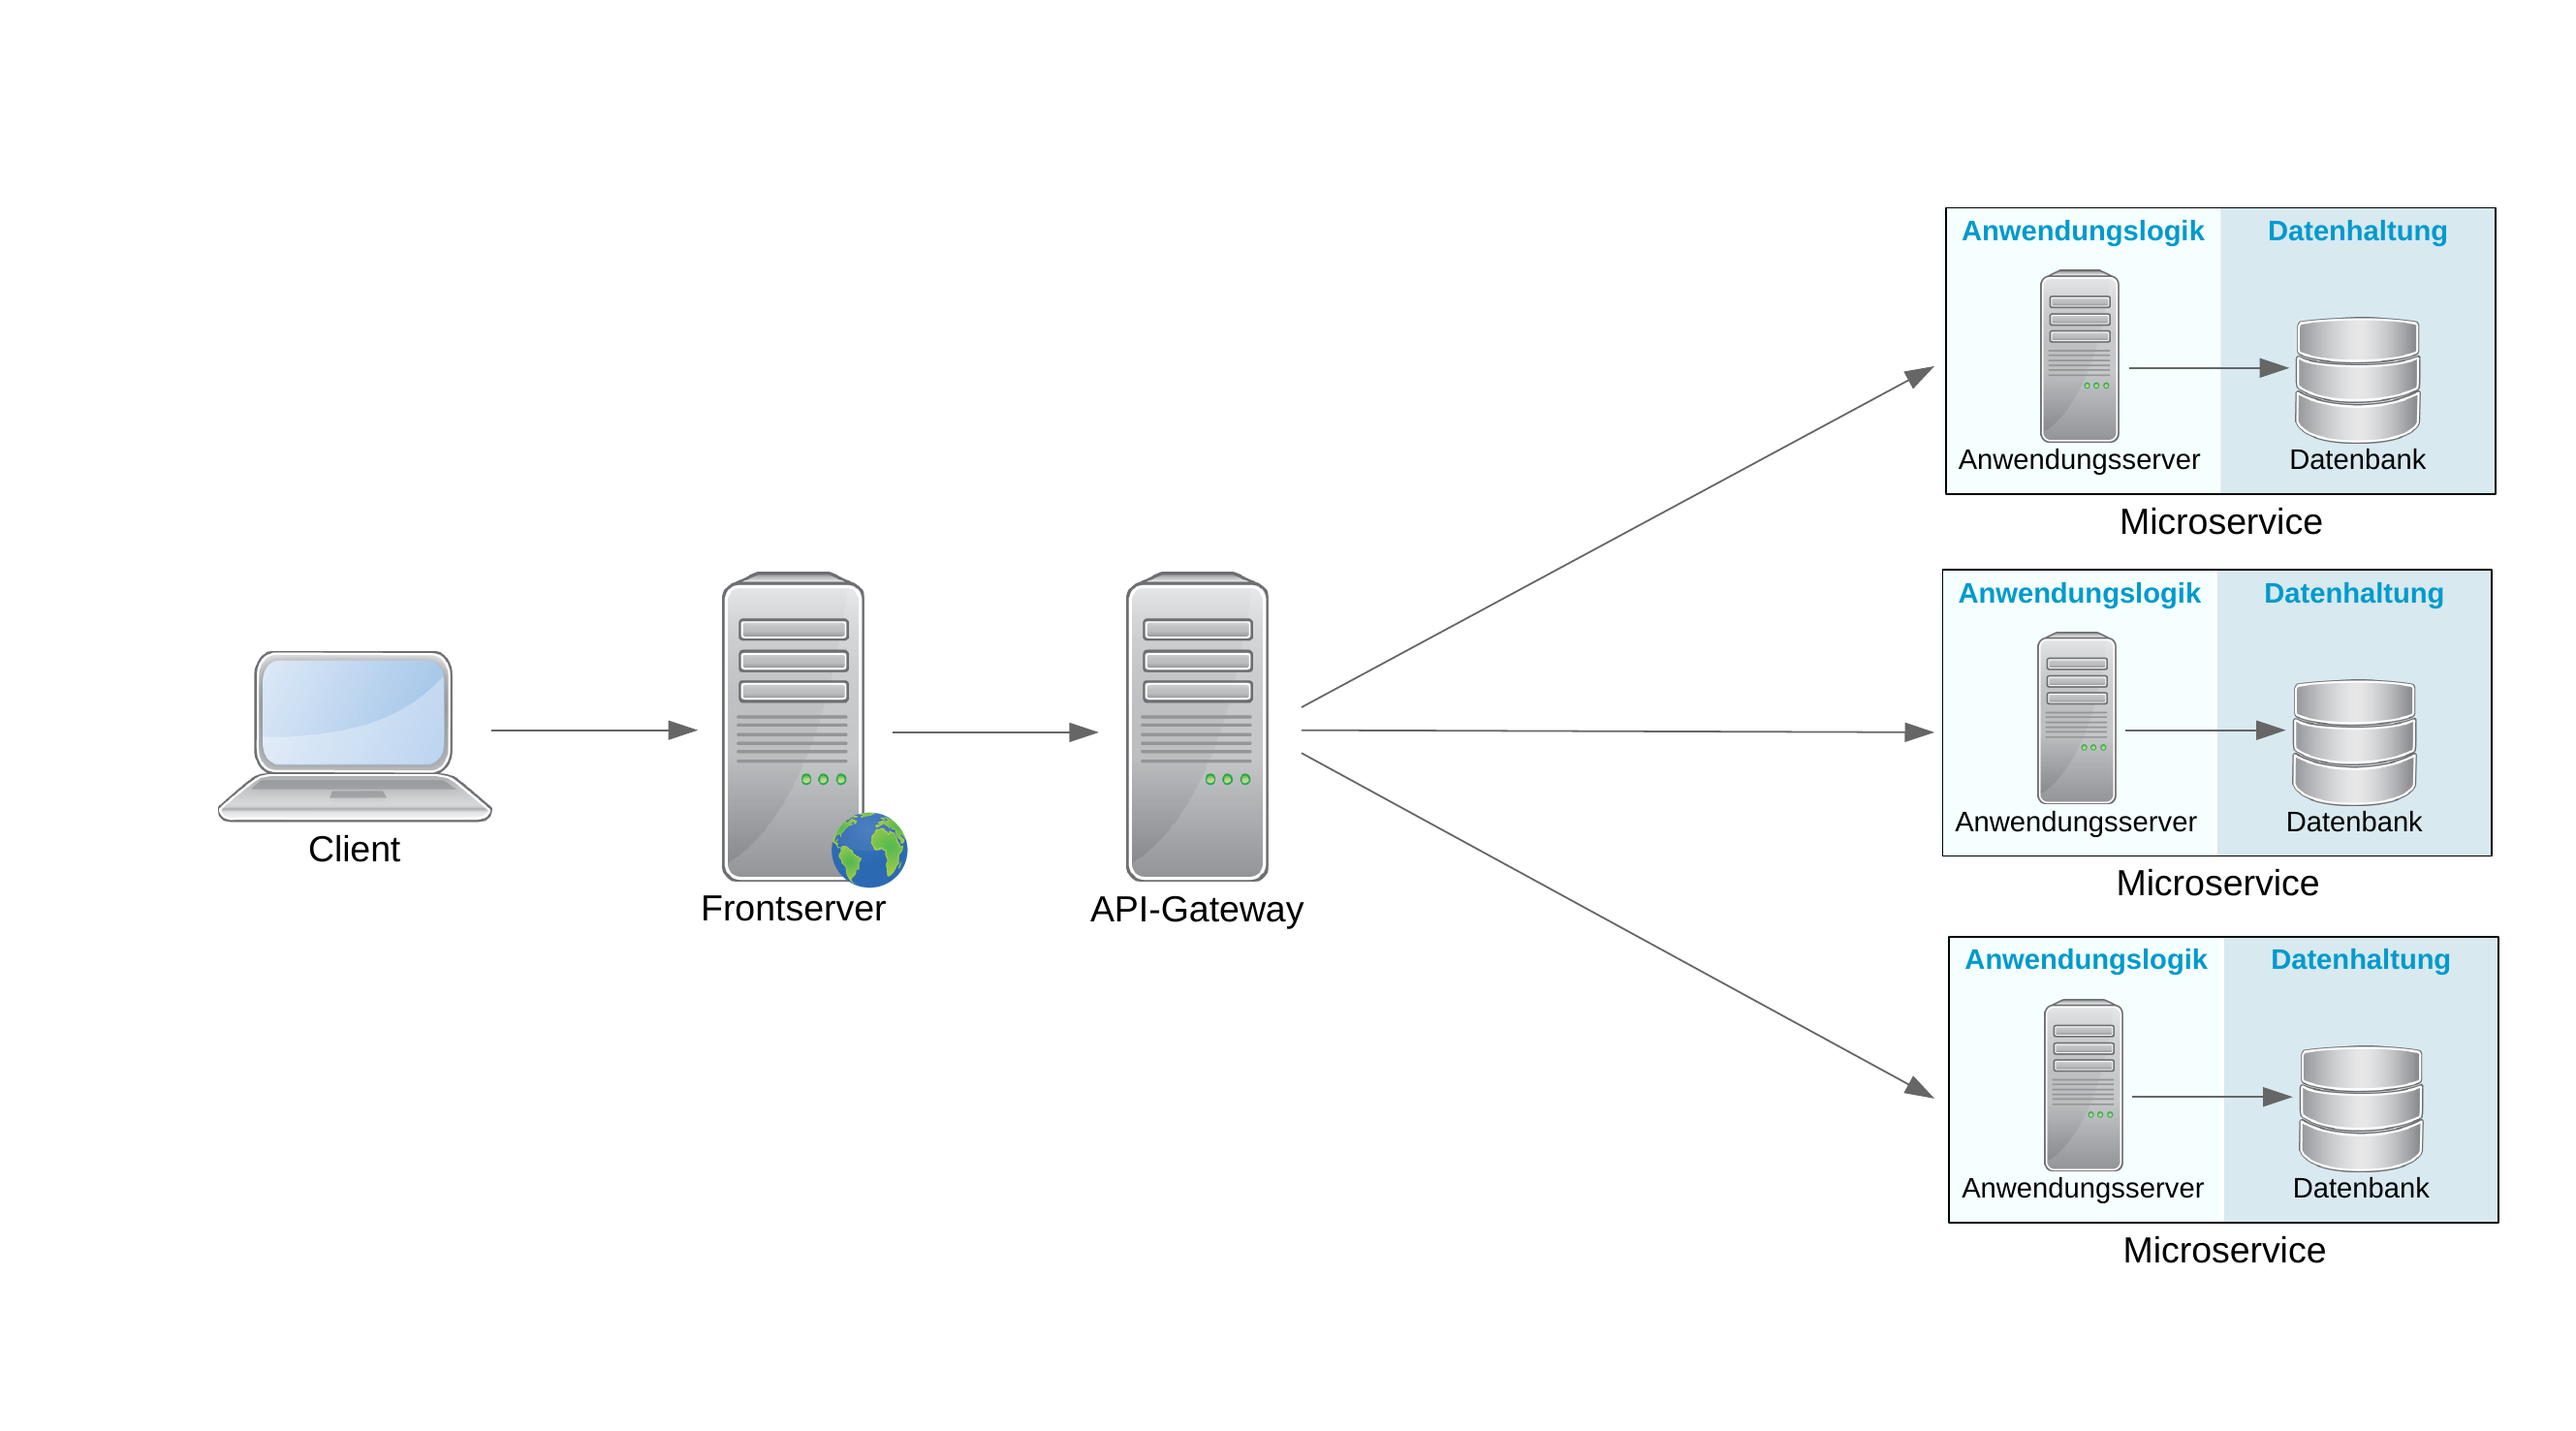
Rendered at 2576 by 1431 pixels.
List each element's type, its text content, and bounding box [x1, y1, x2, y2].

text_box Microservice [1943, 855, 2493, 912]
text_box [1947, 255, 2217, 493]
text_box Anwendungslogik [1947, 208, 2220, 255]
text_box Anwendungsserver [1943, 798, 2213, 845]
text_box Frontserver [686, 881, 901, 937]
text_box Anwendungsserver [1950, 1165, 2219, 1212]
text_box Datenhaltung [2220, 208, 2495, 255]
text_box Datenhaltung [2216, 571, 2491, 616]
picture [2044, 999, 2123, 1171]
text_box Datenbank [2275, 436, 2441, 482]
picture [2037, 632, 2117, 805]
picture [2295, 317, 2421, 444]
picture [2299, 1045, 2424, 1172]
picture [722, 572, 916, 891]
text_box [1943, 616, 2215, 855]
picture [205, 638, 504, 834]
text_box [1938, 570, 1942, 856]
text_box Anwendungslogik [1950, 938, 2223, 983]
text_box [2223, 983, 2497, 1222]
text_box Datenhaltung [2223, 938, 2497, 983]
picture [2292, 679, 2417, 806]
text_box Anwendungslogik [1943, 571, 2216, 616]
text_box Microservice [1947, 493, 2496, 549]
text_box [2220, 255, 2495, 493]
text_box [1950, 983, 2221, 1222]
text_box [2216, 616, 2491, 855]
text_box Anwendungsserver [1947, 436, 2216, 482]
picture [2040, 269, 2120, 443]
text_box Client [294, 822, 416, 878]
text_box Datenbank [2278, 1165, 2445, 1212]
picture [1126, 572, 1269, 881]
text_box API-Gateway [1076, 881, 1319, 937]
text_box Datenbank [2272, 798, 2438, 845]
text_box Microservice [1950, 1223, 2499, 1278]
